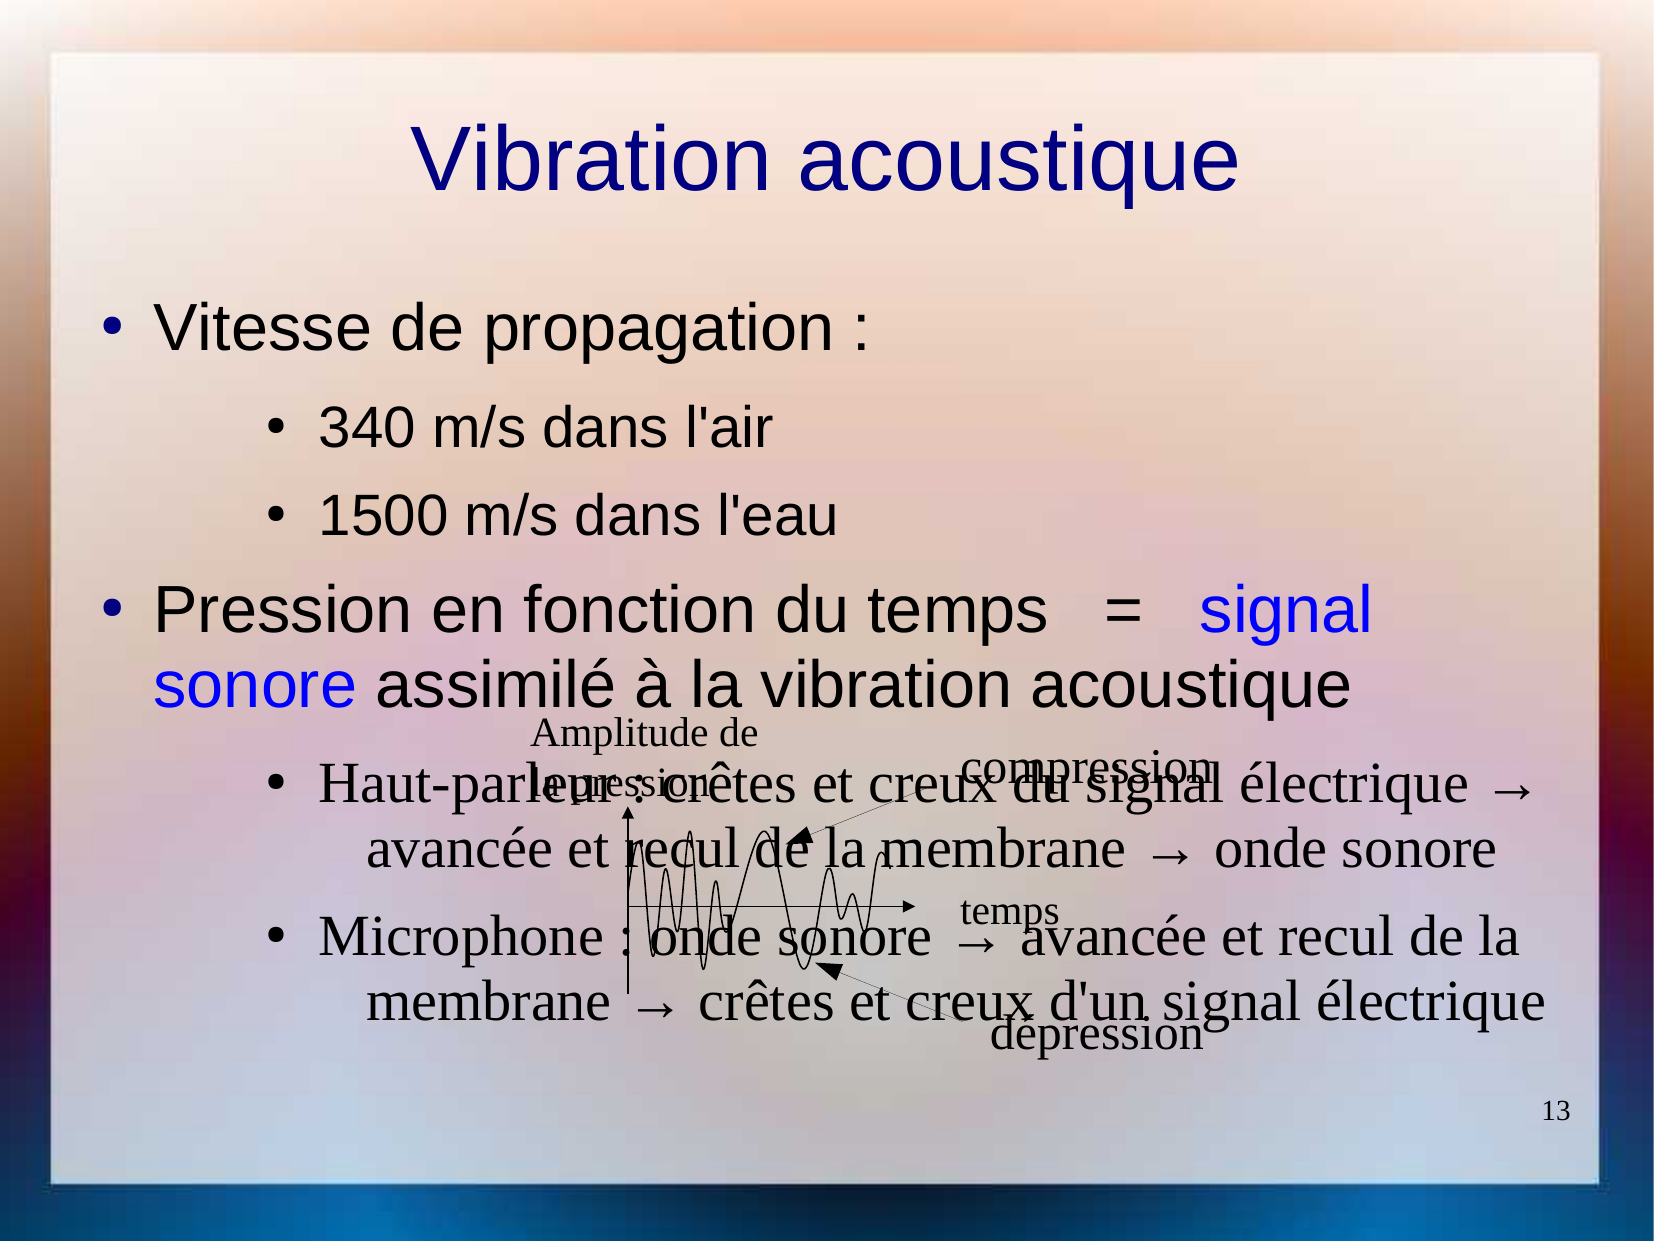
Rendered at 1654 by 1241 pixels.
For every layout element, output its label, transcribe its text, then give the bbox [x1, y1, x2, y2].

text_box dépression [975, 992, 1219, 1067]
picture [0, 0, 1654, 1241]
text_box temps [910, 875, 1075, 942]
list Vitesse de propagation : 340 m/s dans l'air 1500 m/s dans l'eau Pression en fonction du temps = signal sonore assimilé à la vibration acoustique Haut-parleur : crêtes et creux du signal électrique → avancée et recul de la membrane → onde sonore Microphone : onde sonore → avancée et recul de la membrane → crêtes et creux d'un signal électrique [82, 290, 1571, 1109]
text_box Amplitude de la pression [479, 696, 774, 813]
text_box compression [945, 726, 1229, 802]
title Vibration acoustique [82, 55, 1571, 263]
